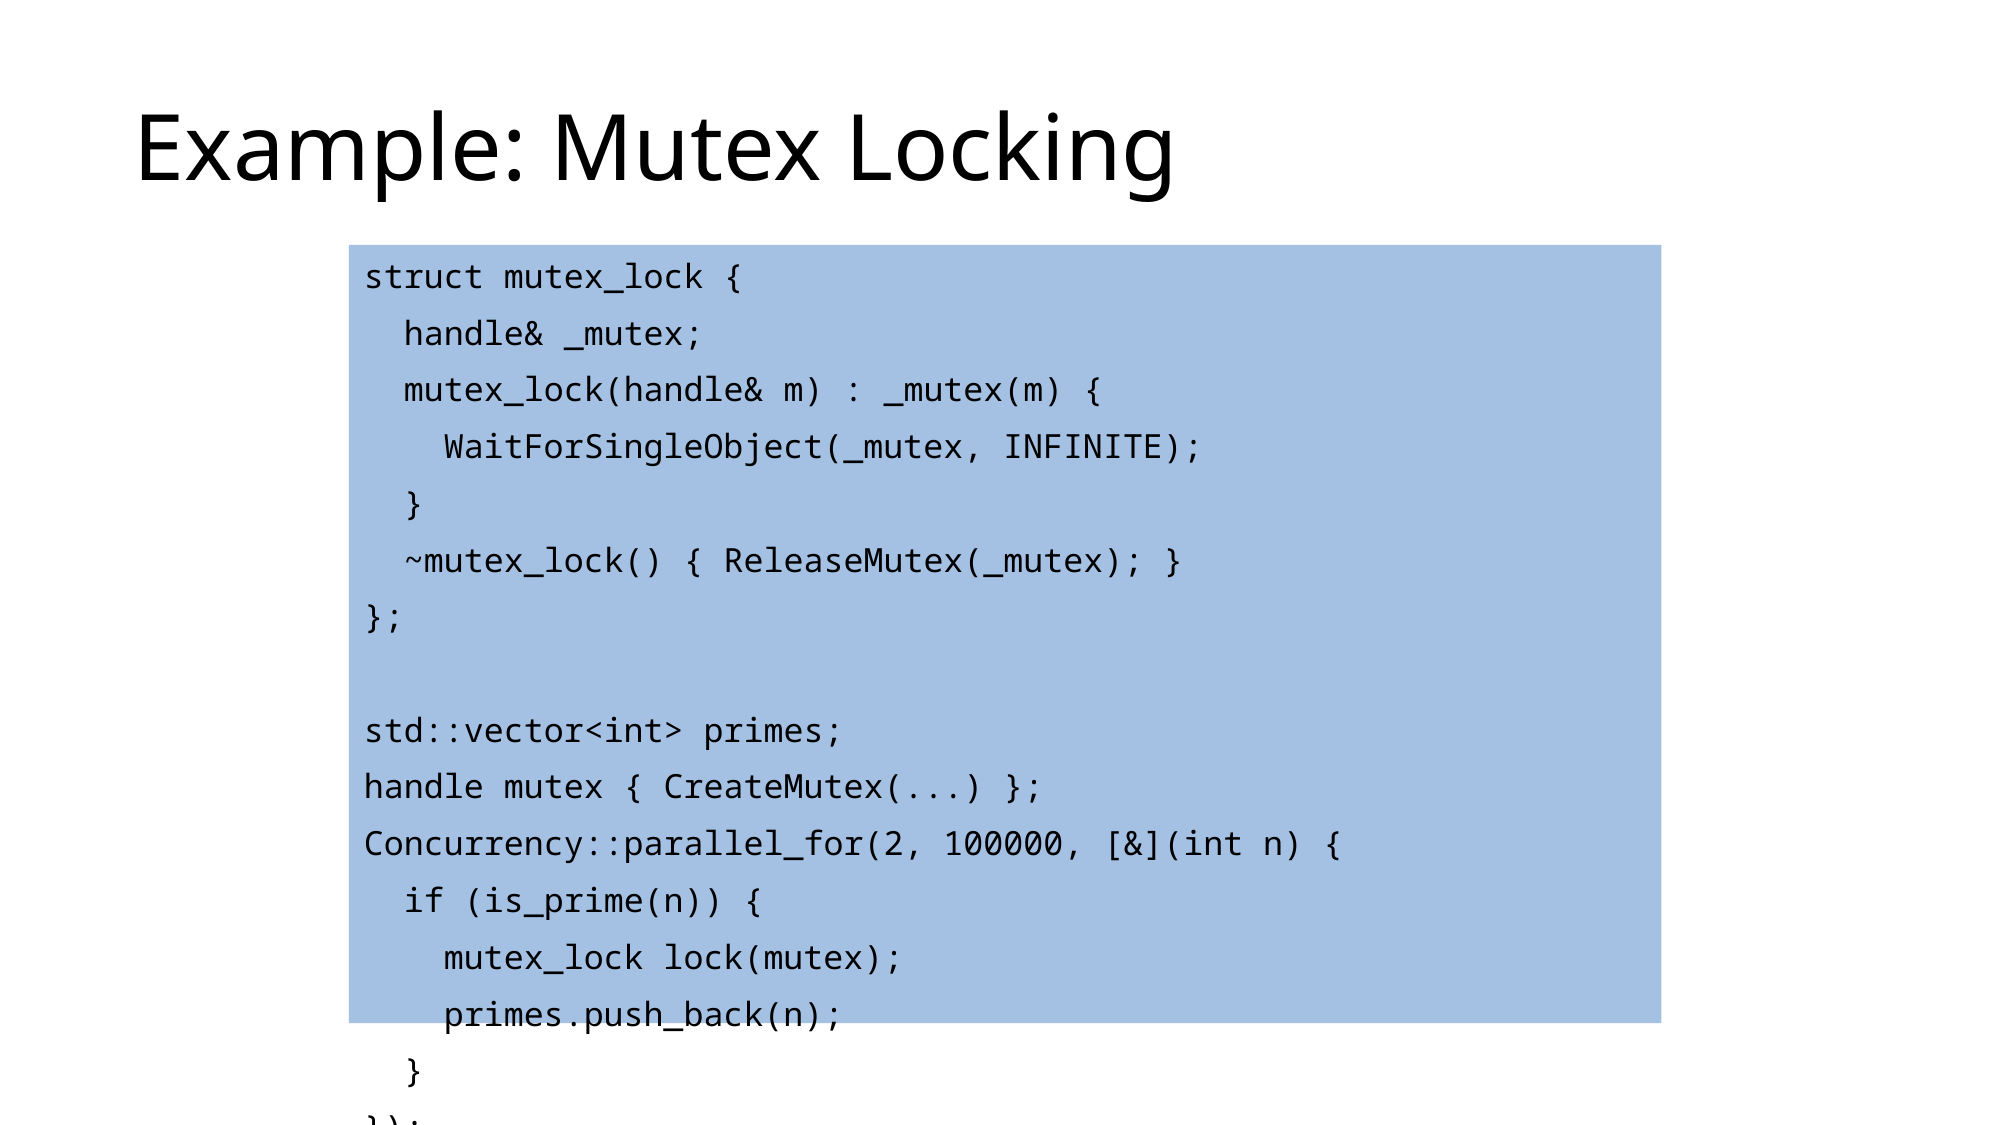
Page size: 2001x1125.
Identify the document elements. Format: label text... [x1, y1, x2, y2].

title Example: Mutex Locking [133, 90, 1867, 209]
list struct mutex_lock { handle& _mutex; mutex_lock(handle& m) : _mutex(m) { WaitForSingleObject(_mutex, INFINITE); } ~mutex_lock() { ReleaseMutex(_mutex); } }; std::vector<int> primes; handle mutex { CreateMutex(...) }; Concurrency::parallel_for(2, 100000, [&](int n) { if (is_prime(n)) { mutex_lock lock(mutex); primes.push_back(n); } }); [348, 244, 1662, 1024]
